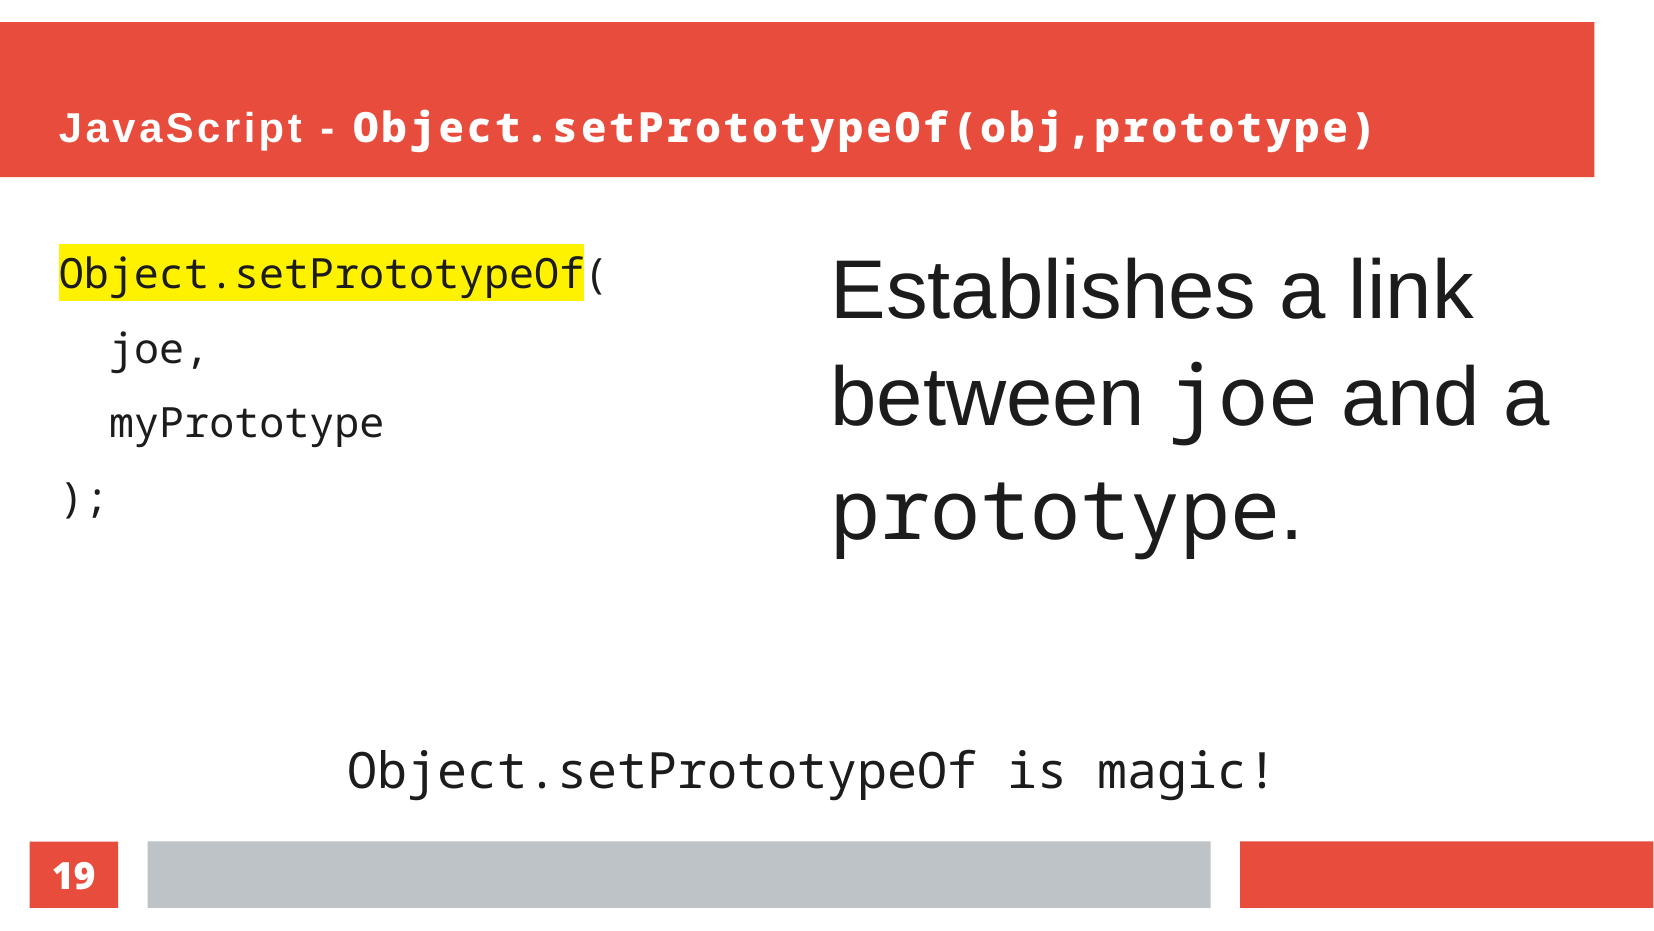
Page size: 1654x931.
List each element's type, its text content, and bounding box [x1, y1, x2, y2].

list Establishes a link between joe and a prototype. [830, 243, 1566, 721]
list Object.setPrototypeOf( joe, myPrototype ); [59, 243, 794, 721]
title JavaScript - Object.setPrototypeOf(obj,prototype) [59, 44, 1595, 156]
list Object.setPrototypeOf is magic! [59, 735, 1565, 819]
